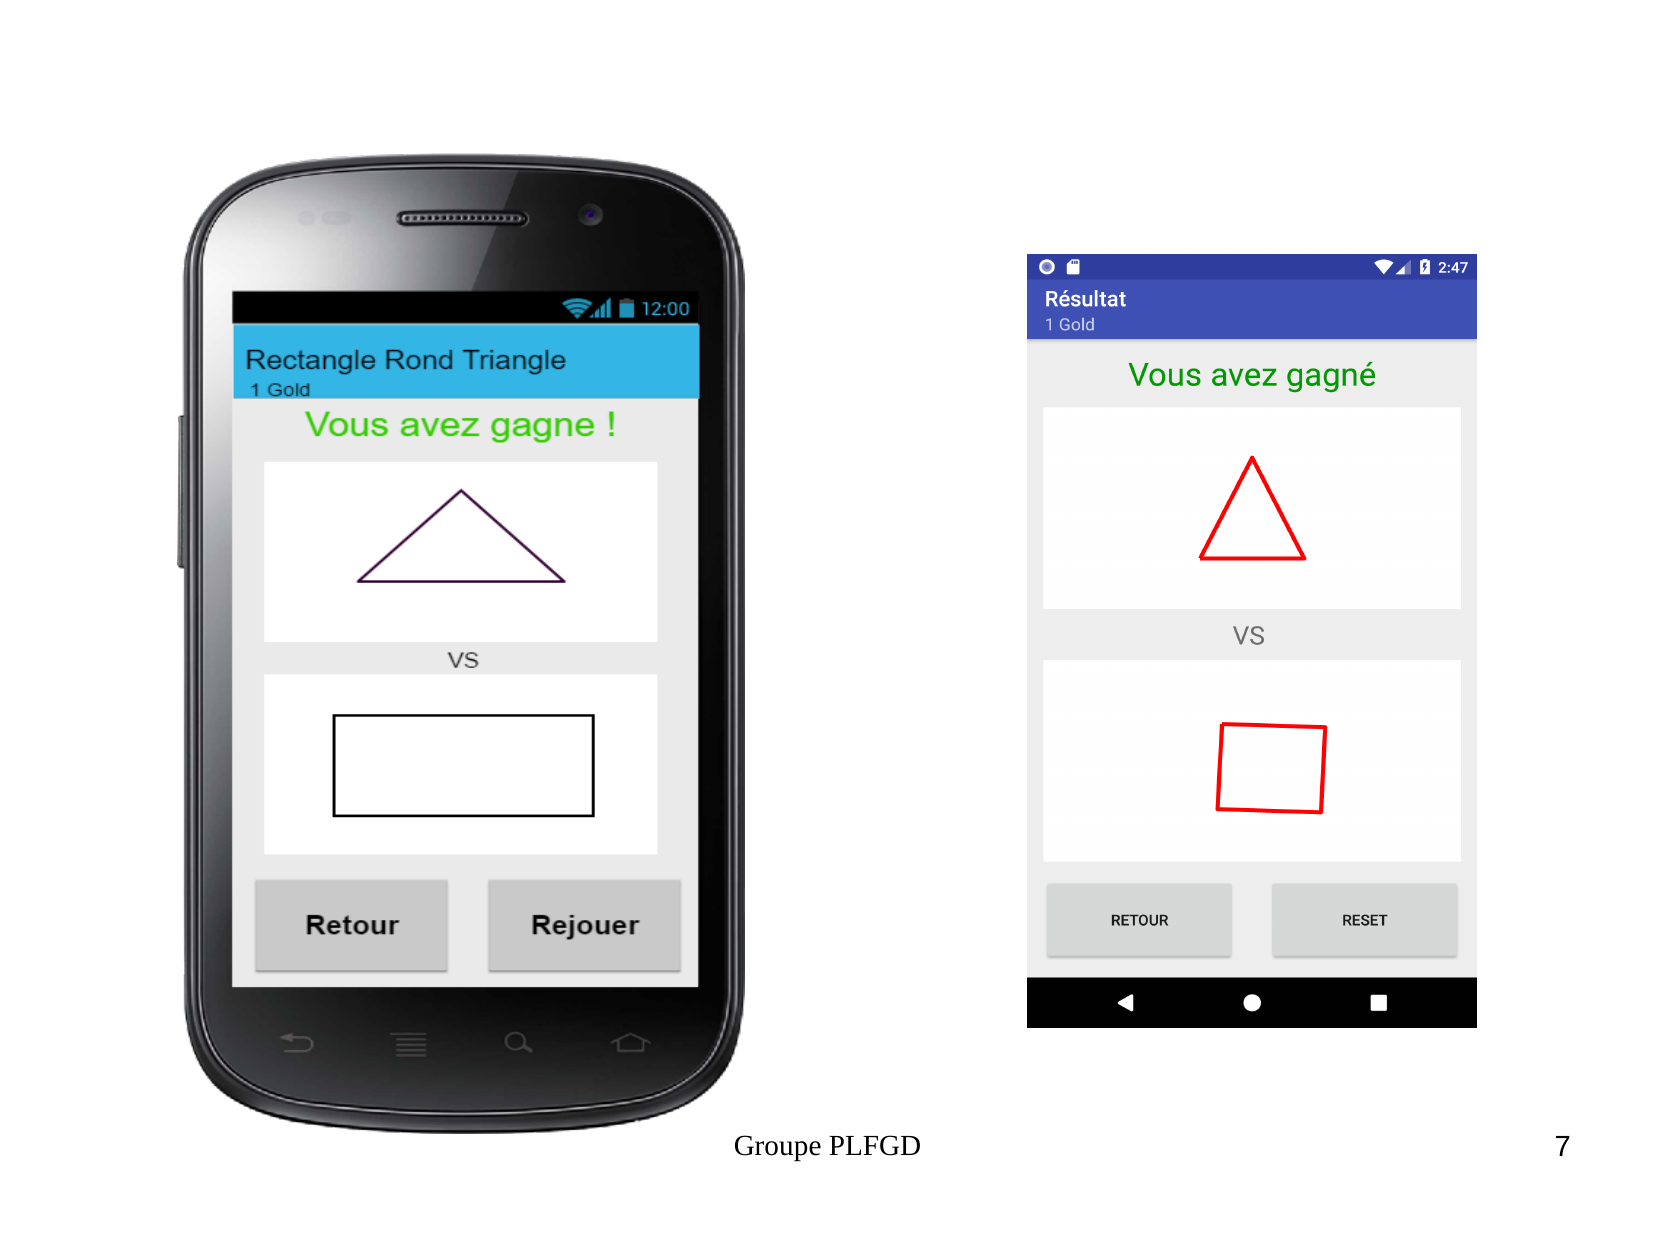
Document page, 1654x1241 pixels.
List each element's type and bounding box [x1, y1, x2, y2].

picture [177, 153, 745, 1134]
picture [1027, 254, 1477, 1028]
